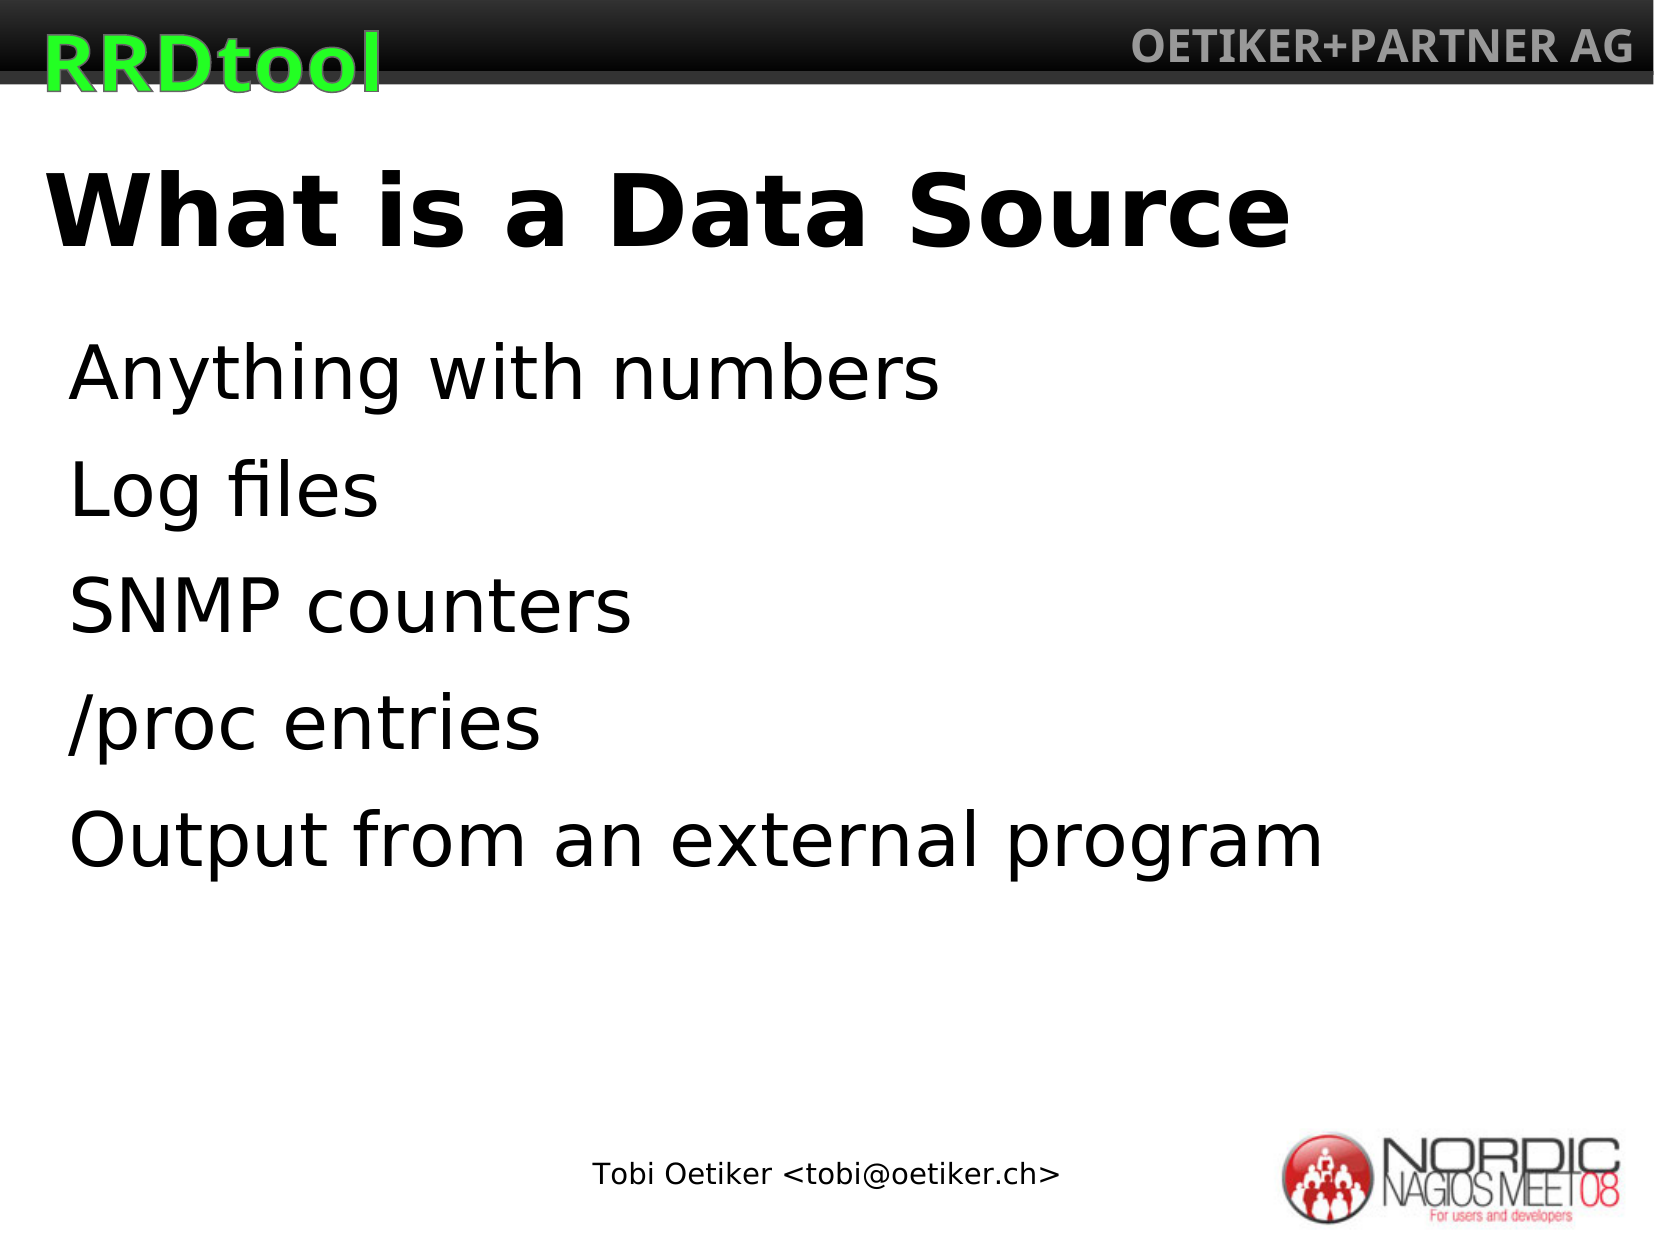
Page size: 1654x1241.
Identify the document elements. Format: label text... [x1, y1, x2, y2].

picture [1262, 1116, 1654, 1241]
title What is a Data Source [43, 137, 1582, 287]
list Anything with numbers Log files SNMP counters /proc entries Output from an external program [50, 329, 1571, 1099]
